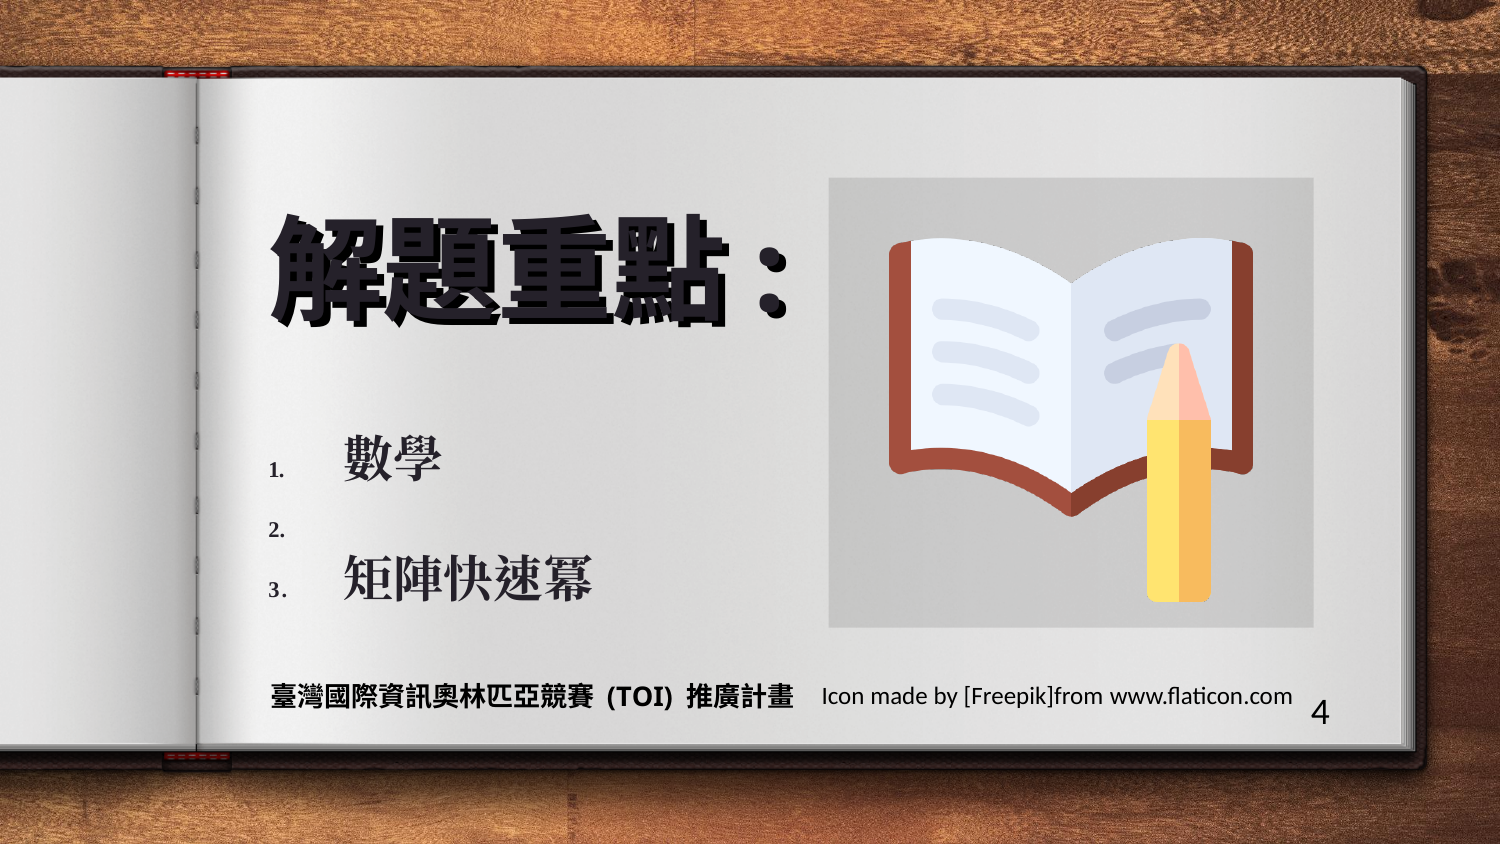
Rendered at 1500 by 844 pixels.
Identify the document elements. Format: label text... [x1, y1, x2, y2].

text_box Icon made by [Freepik]from www.flaticon.com [807, 672, 1367, 717]
title 解題重點: [253, 158, 784, 350]
subtitle 數學 矩陣快速冪 [253, 352, 807, 656]
text_box 4 [1295, 672, 1386, 737]
picture [889, 238, 1253, 602]
text_box [829, 178, 1314, 628]
